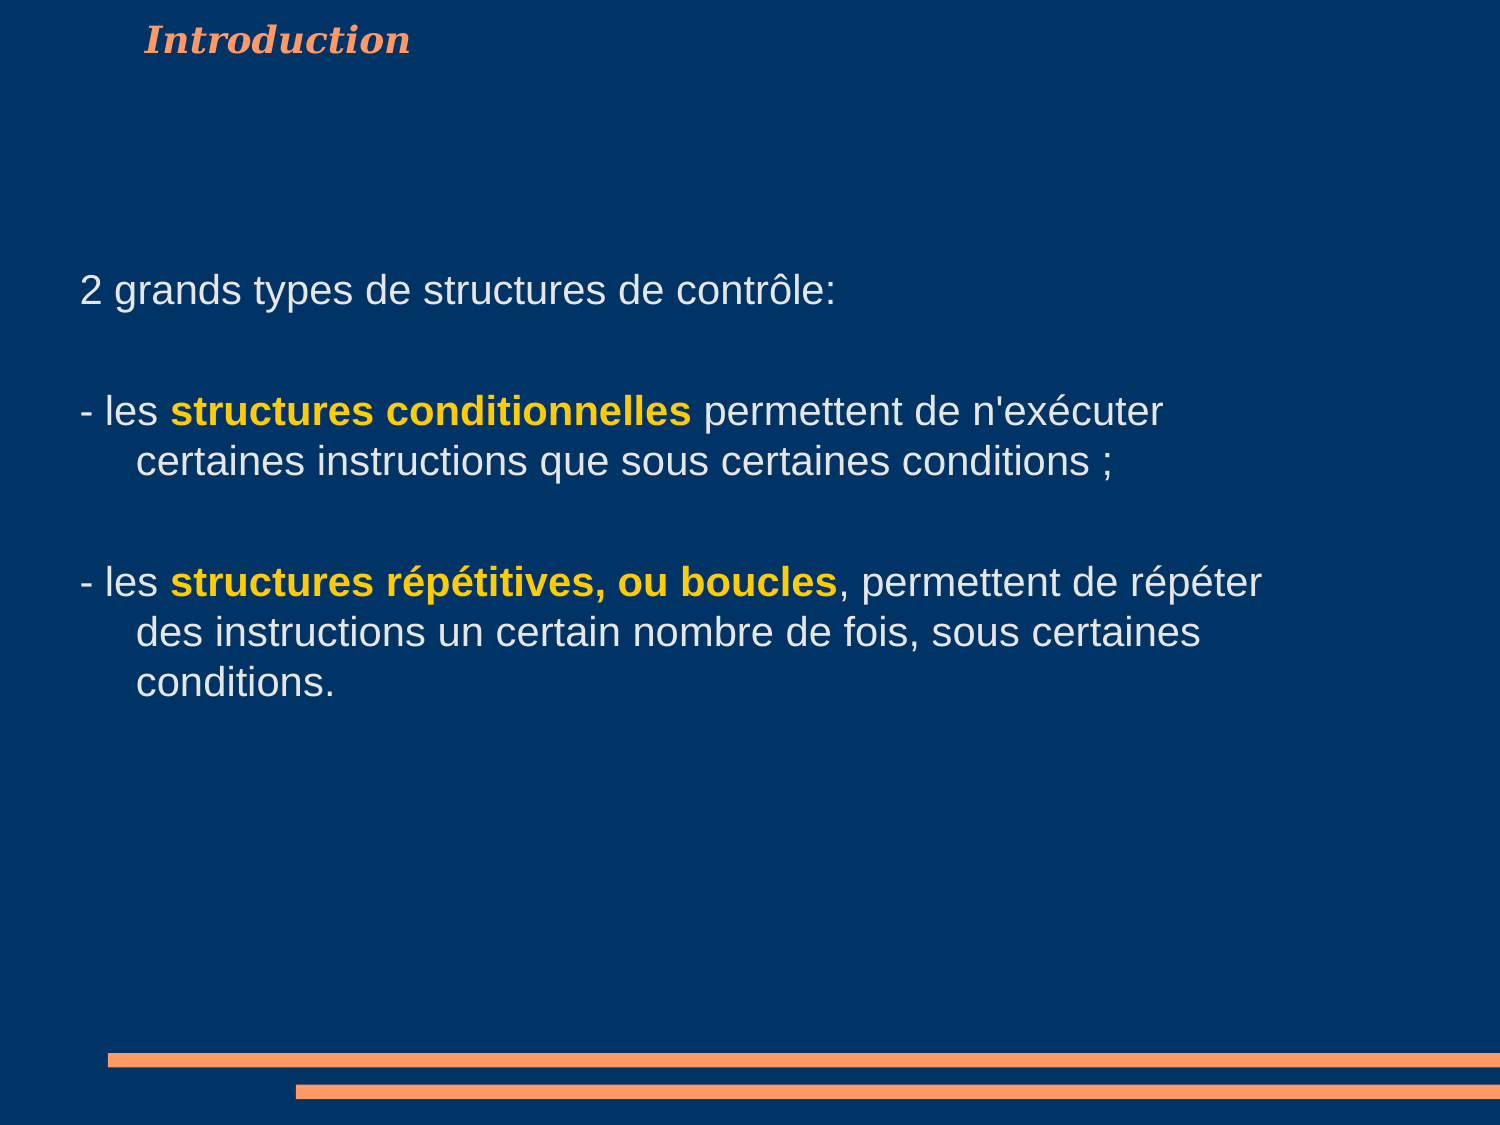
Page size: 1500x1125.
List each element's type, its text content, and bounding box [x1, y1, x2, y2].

list 2 grands types de structures de contrôle: - les structures conditionnelles permettent de n'exécuter certaines instructions que sous certaines conditions ; - les structures répétitives, ou boucles, permettent de répéter des instructions un certain nombre de fois, sous certaines conditions. [64, 255, 1341, 888]
title Introduction [112, 0, 1388, 79]
